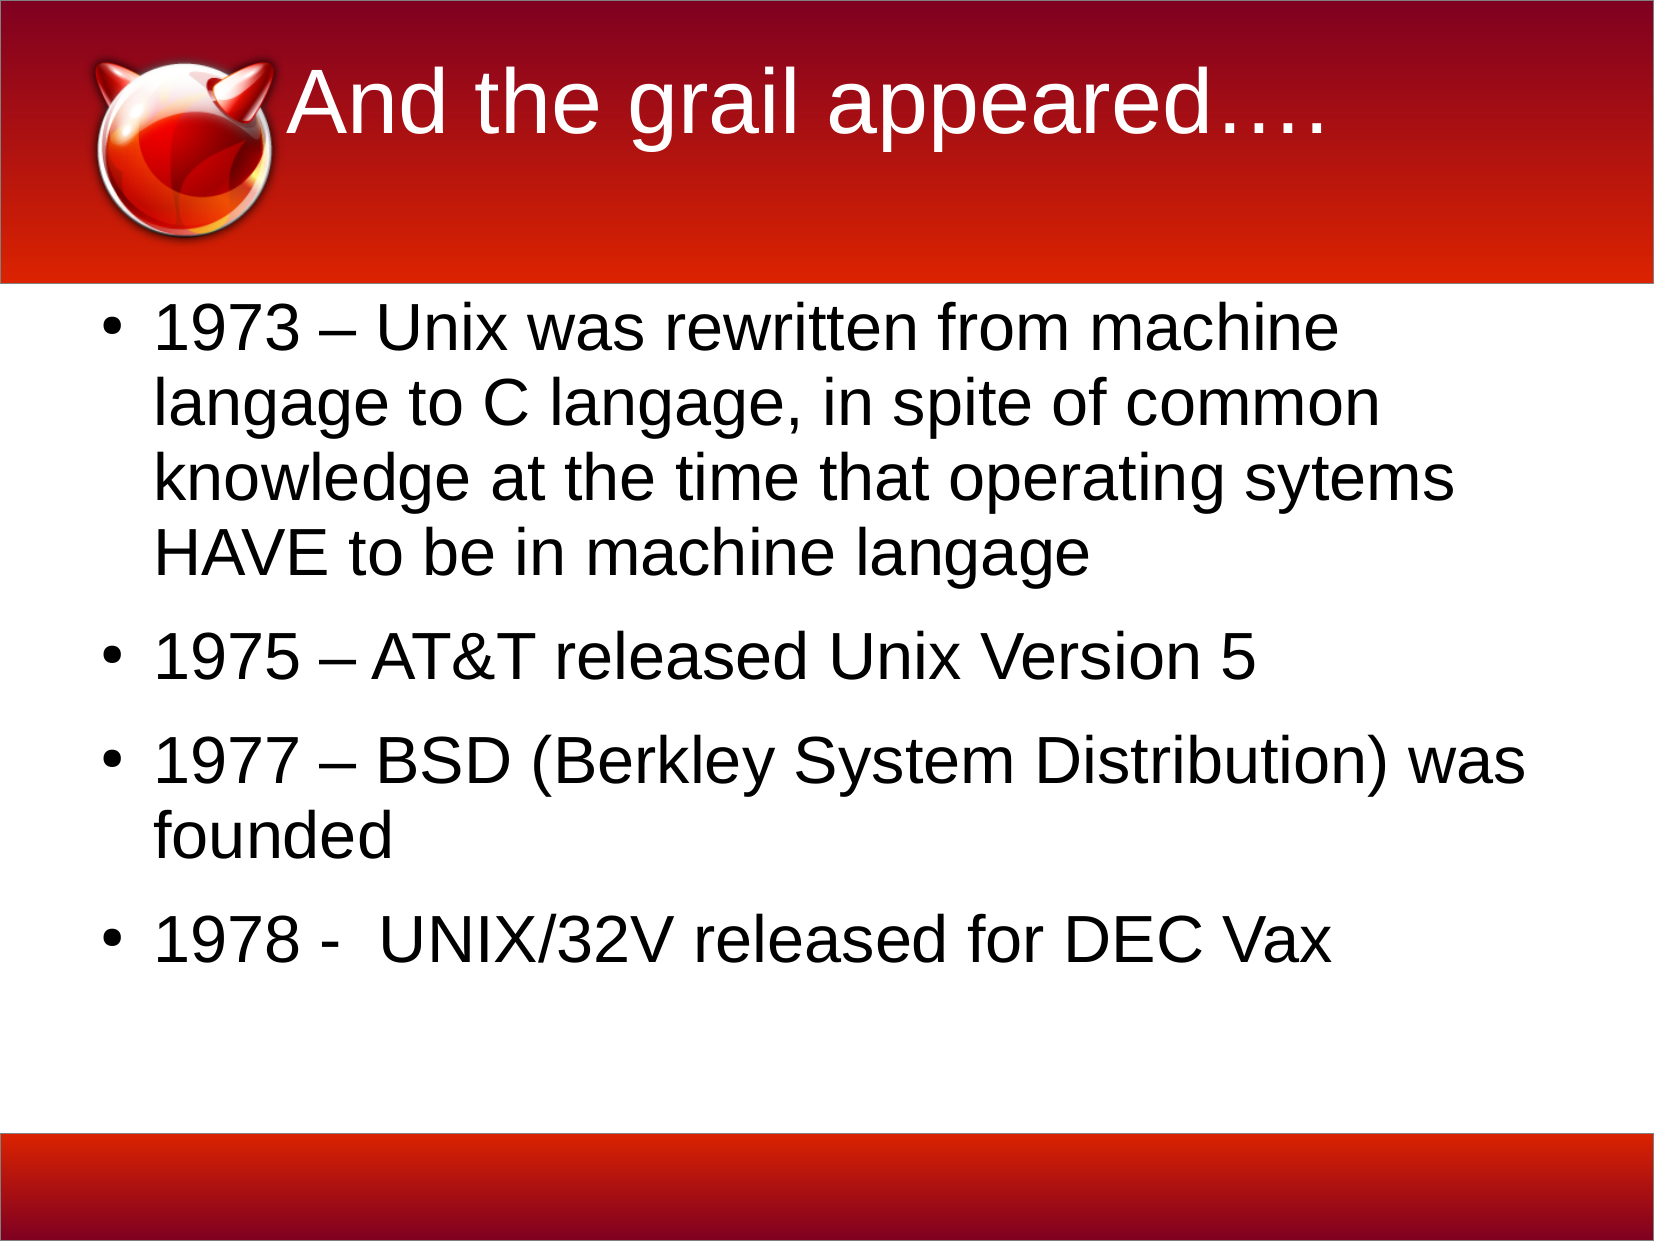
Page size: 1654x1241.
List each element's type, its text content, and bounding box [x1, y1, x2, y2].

title And the grail appeared…. [82, 49, 1536, 257]
list 1973 – Unix was rewritten from machine langage to C langage, in spite of common knowledge at the time that operating sytems HAVE to be in machine langage 1975 – AT&T released Unix Version 5 1977 – BSD (Berkley System Distribution) was founded 1978 - UNIX/32V released for DEC Vax [82, 290, 1538, 1010]
